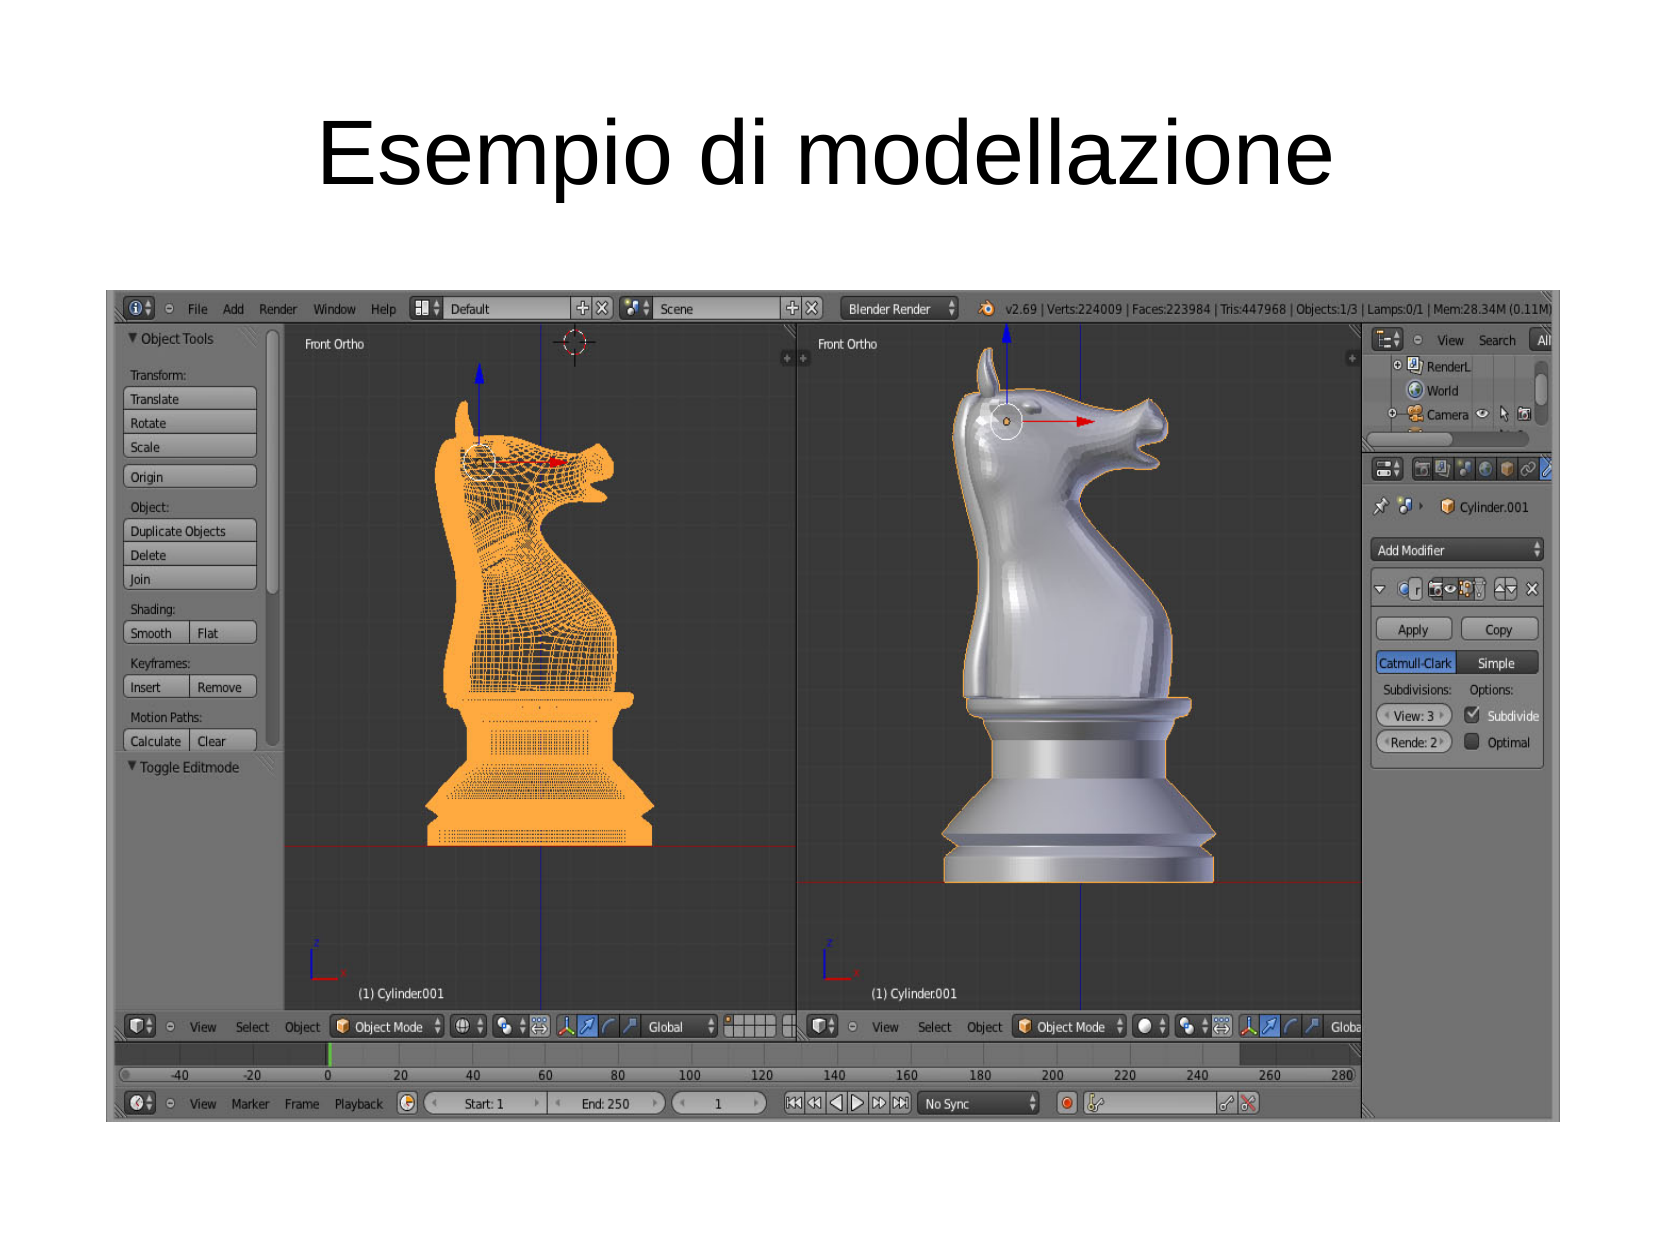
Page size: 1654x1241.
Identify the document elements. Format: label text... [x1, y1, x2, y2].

title Esempio di modellazione [82, 49, 1571, 257]
picture [106, 290, 1560, 1123]
